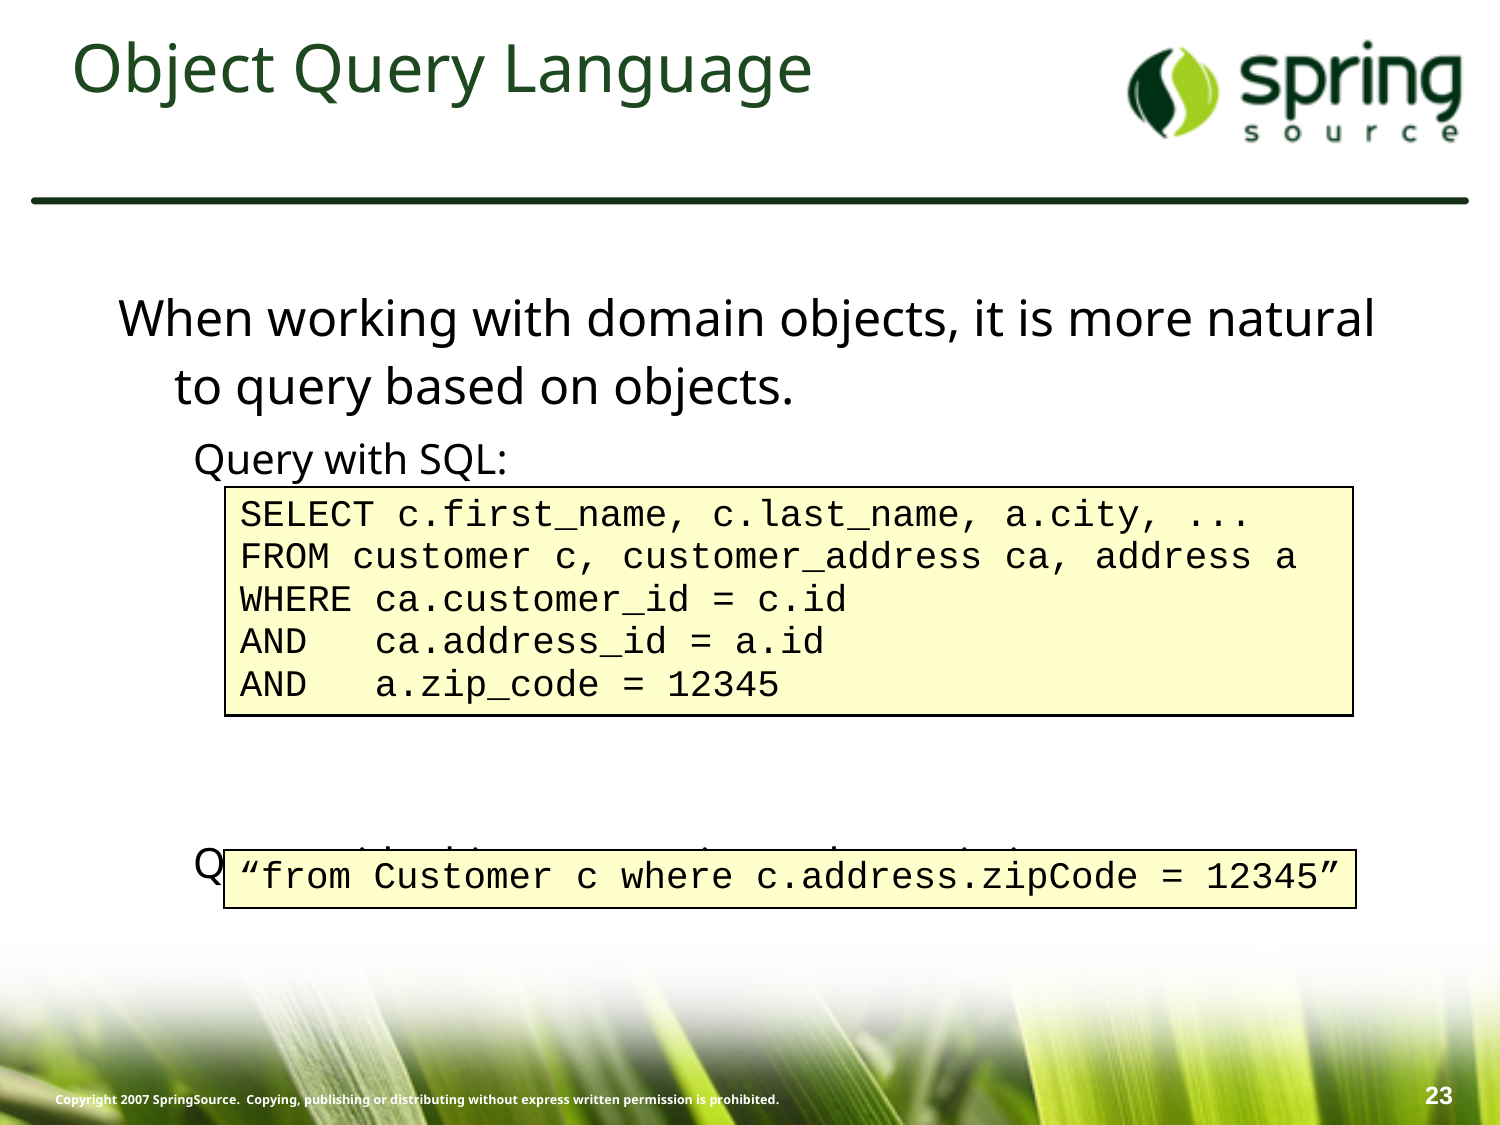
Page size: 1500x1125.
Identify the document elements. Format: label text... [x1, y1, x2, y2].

title Object Query Language [56, 13, 1089, 176]
picture [1093, 32, 1500, 158]
picture [0, 941, 1500, 1125]
list When working with domain objects, it is more natural to query based on objects. Query with SQL: Query with object properties and associations: [103, 275, 1394, 938]
text_box “from Customer c where c.address.zipCode = 12345” [223, 849, 1356, 908]
text_box SELECT c.first_name, c.last_name, a.city, ... FROM customer c, customer_address ca, address a WHERE ca.customer_id = c.id AND ca.address_id = a.id AND a.zip_code = 12345 [225, 487, 1353, 716]
